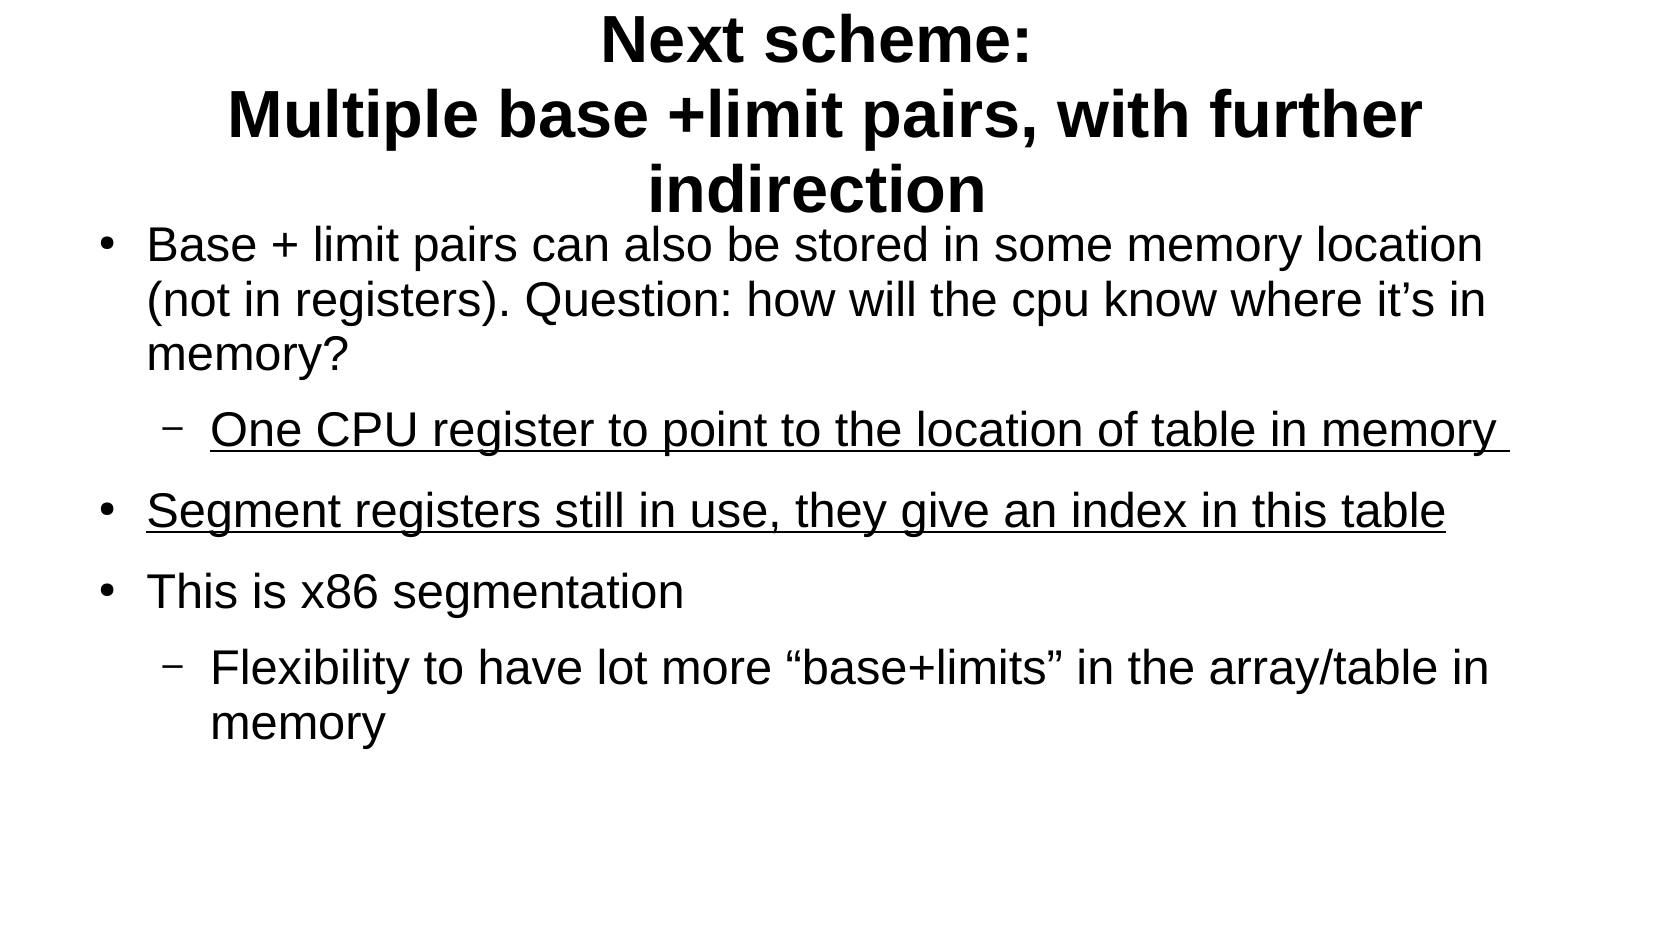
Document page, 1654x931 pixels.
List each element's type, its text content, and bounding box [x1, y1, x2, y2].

title Next scheme: Multiple base +limit pairs, with further indirection [82, 2, 1571, 217]
list Base + limit pairs can also be stored in some memory location (not in registers). Question: how will the cpu know where it’s in memory? One CPU register to point to the location of table in memory Segment registers still in use, they give an index in this table This is x86 segmentation Flexibility to have lot more “base+limits” in the array/table in memory [82, 217, 1571, 758]
